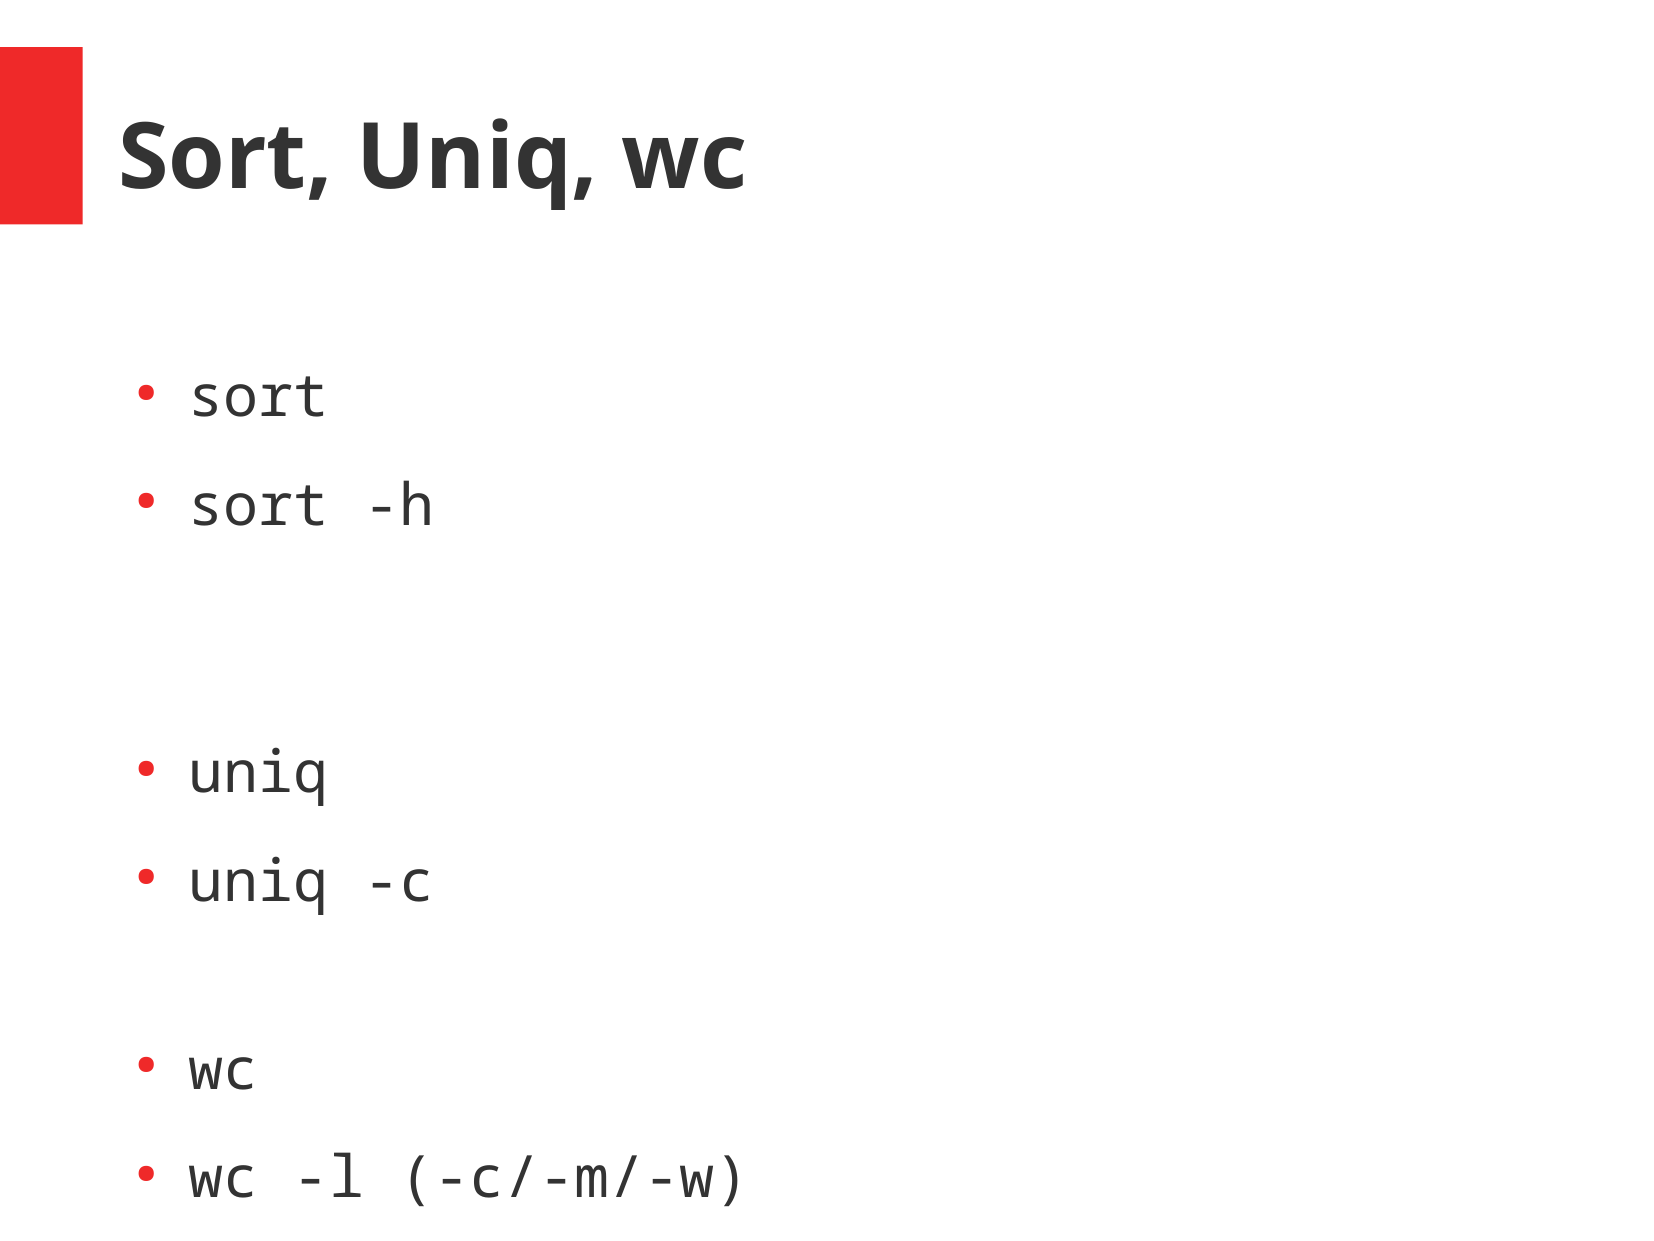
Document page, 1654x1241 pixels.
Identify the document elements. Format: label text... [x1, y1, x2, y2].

list sort sort -h uniq uniq -c wc wc -l (-c/-m/-w) [118, 354, 1536, 1074]
title Sort, Uniq, wc [118, 49, 1571, 257]
